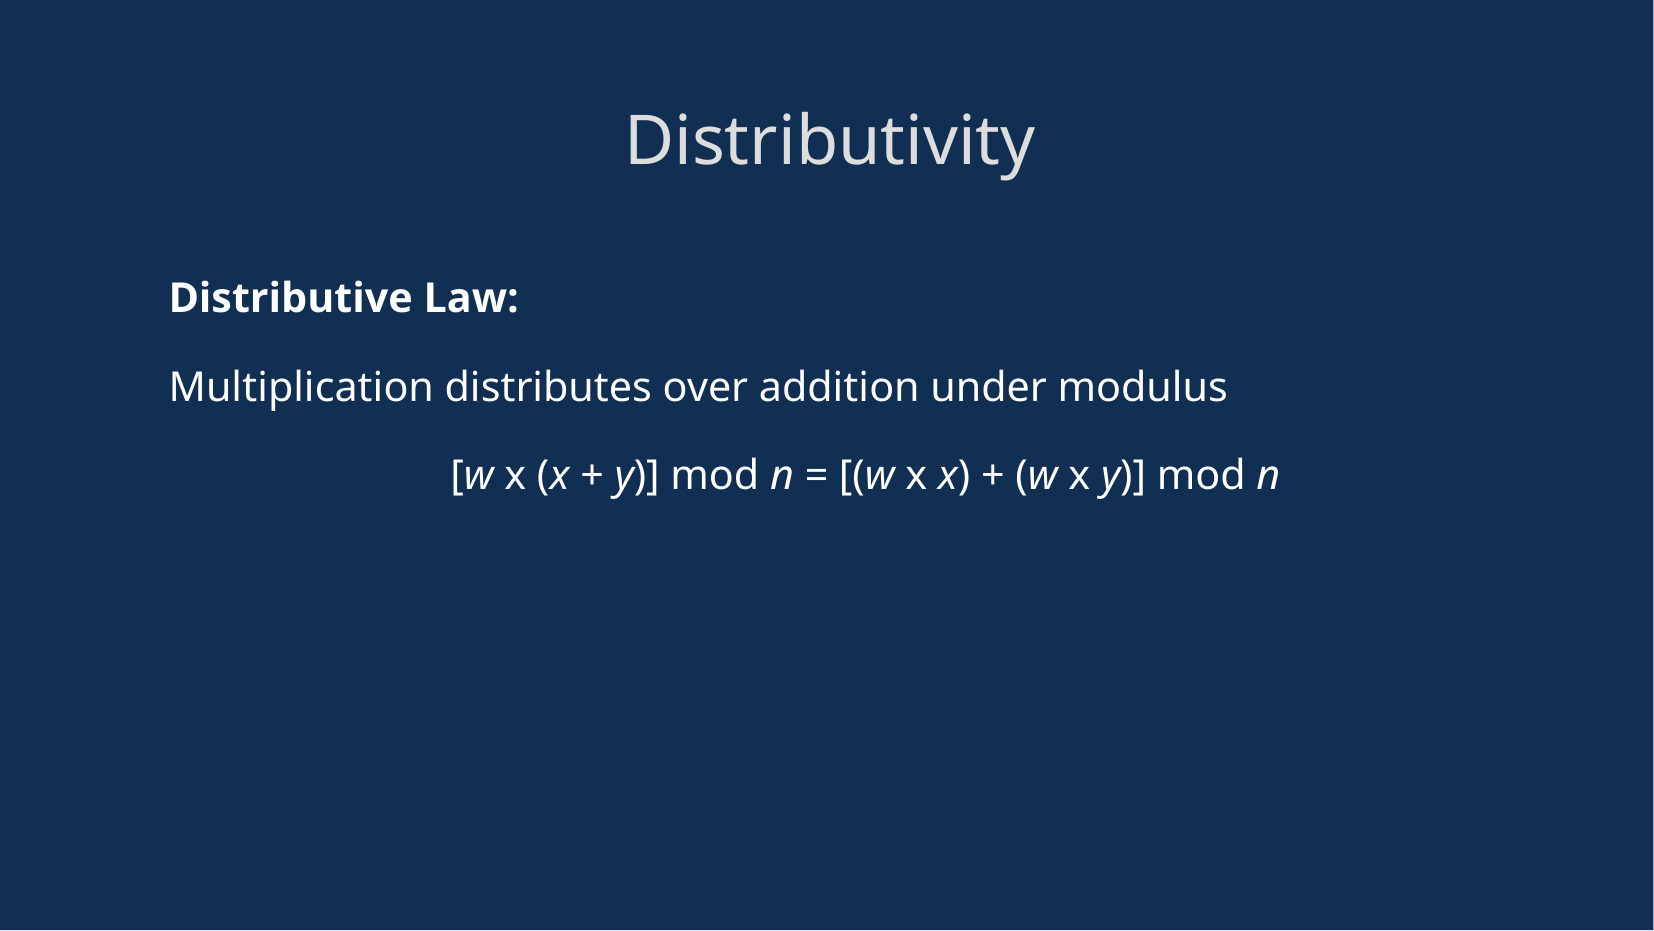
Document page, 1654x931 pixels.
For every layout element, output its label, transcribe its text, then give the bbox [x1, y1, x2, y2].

title Distributivity [97, 56, 1563, 220]
list Distributive Law: Multiplication distributes over addition under modulus [w x (x + y)] mod n = [(w x x) + (w x y)] mod n [97, 268, 1563, 806]
